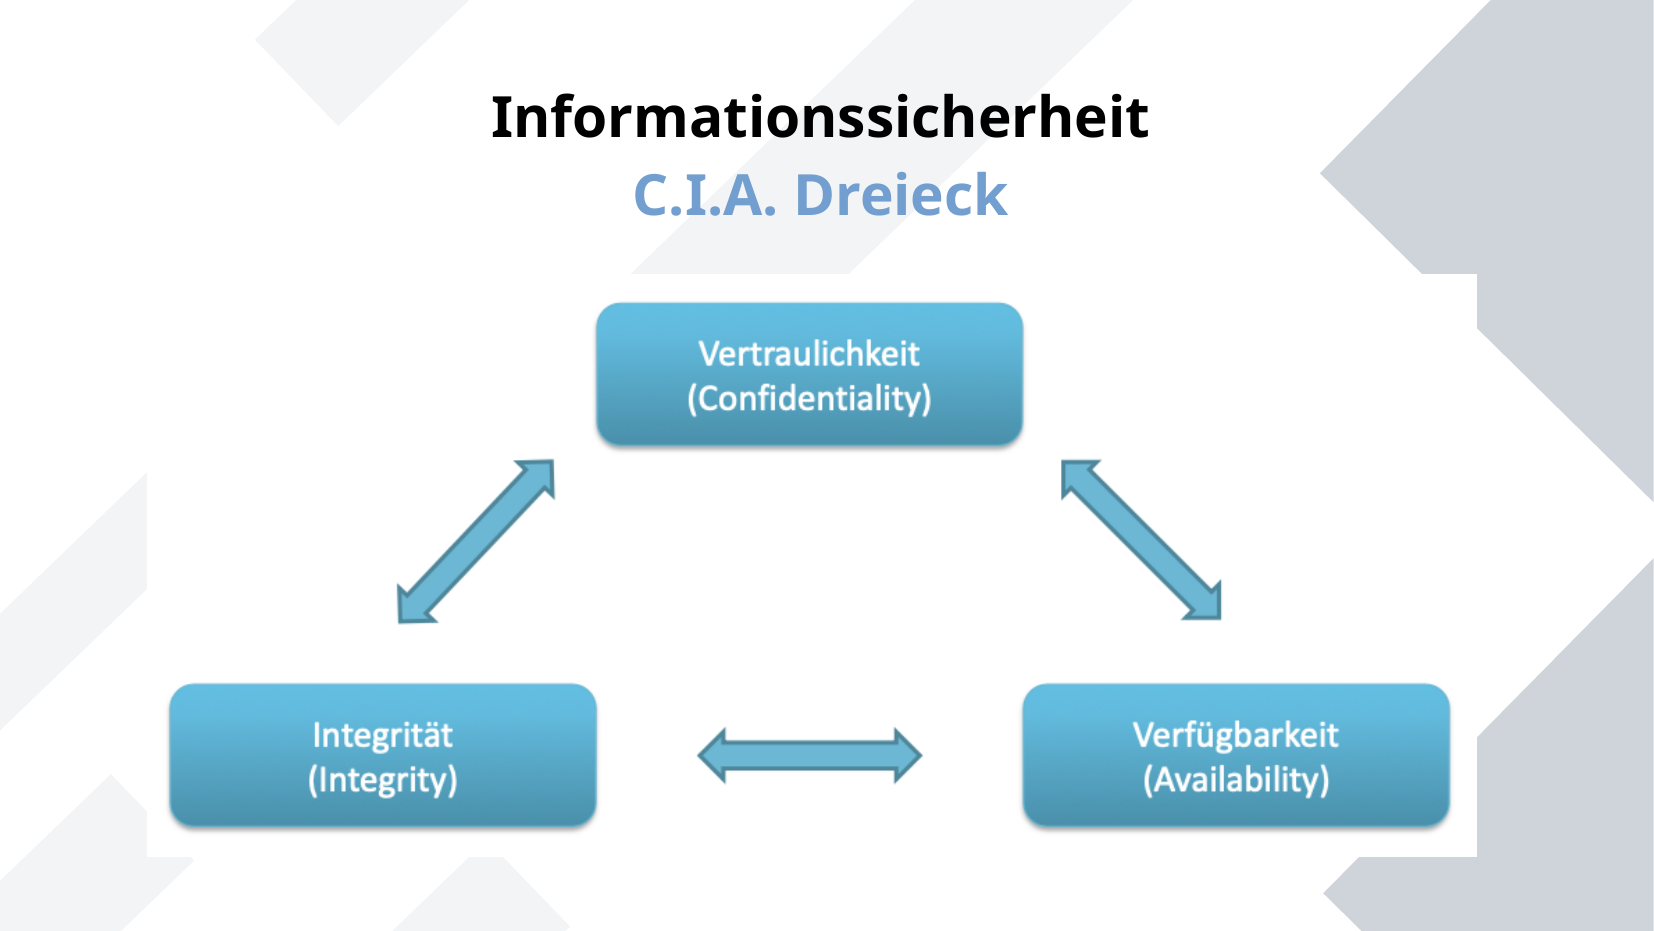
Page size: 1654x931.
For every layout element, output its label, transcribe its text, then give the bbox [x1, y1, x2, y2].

picture [147, 274, 1477, 857]
title Informationssicherheit C.I.A. Dreieck [76, 76, 1565, 233]
